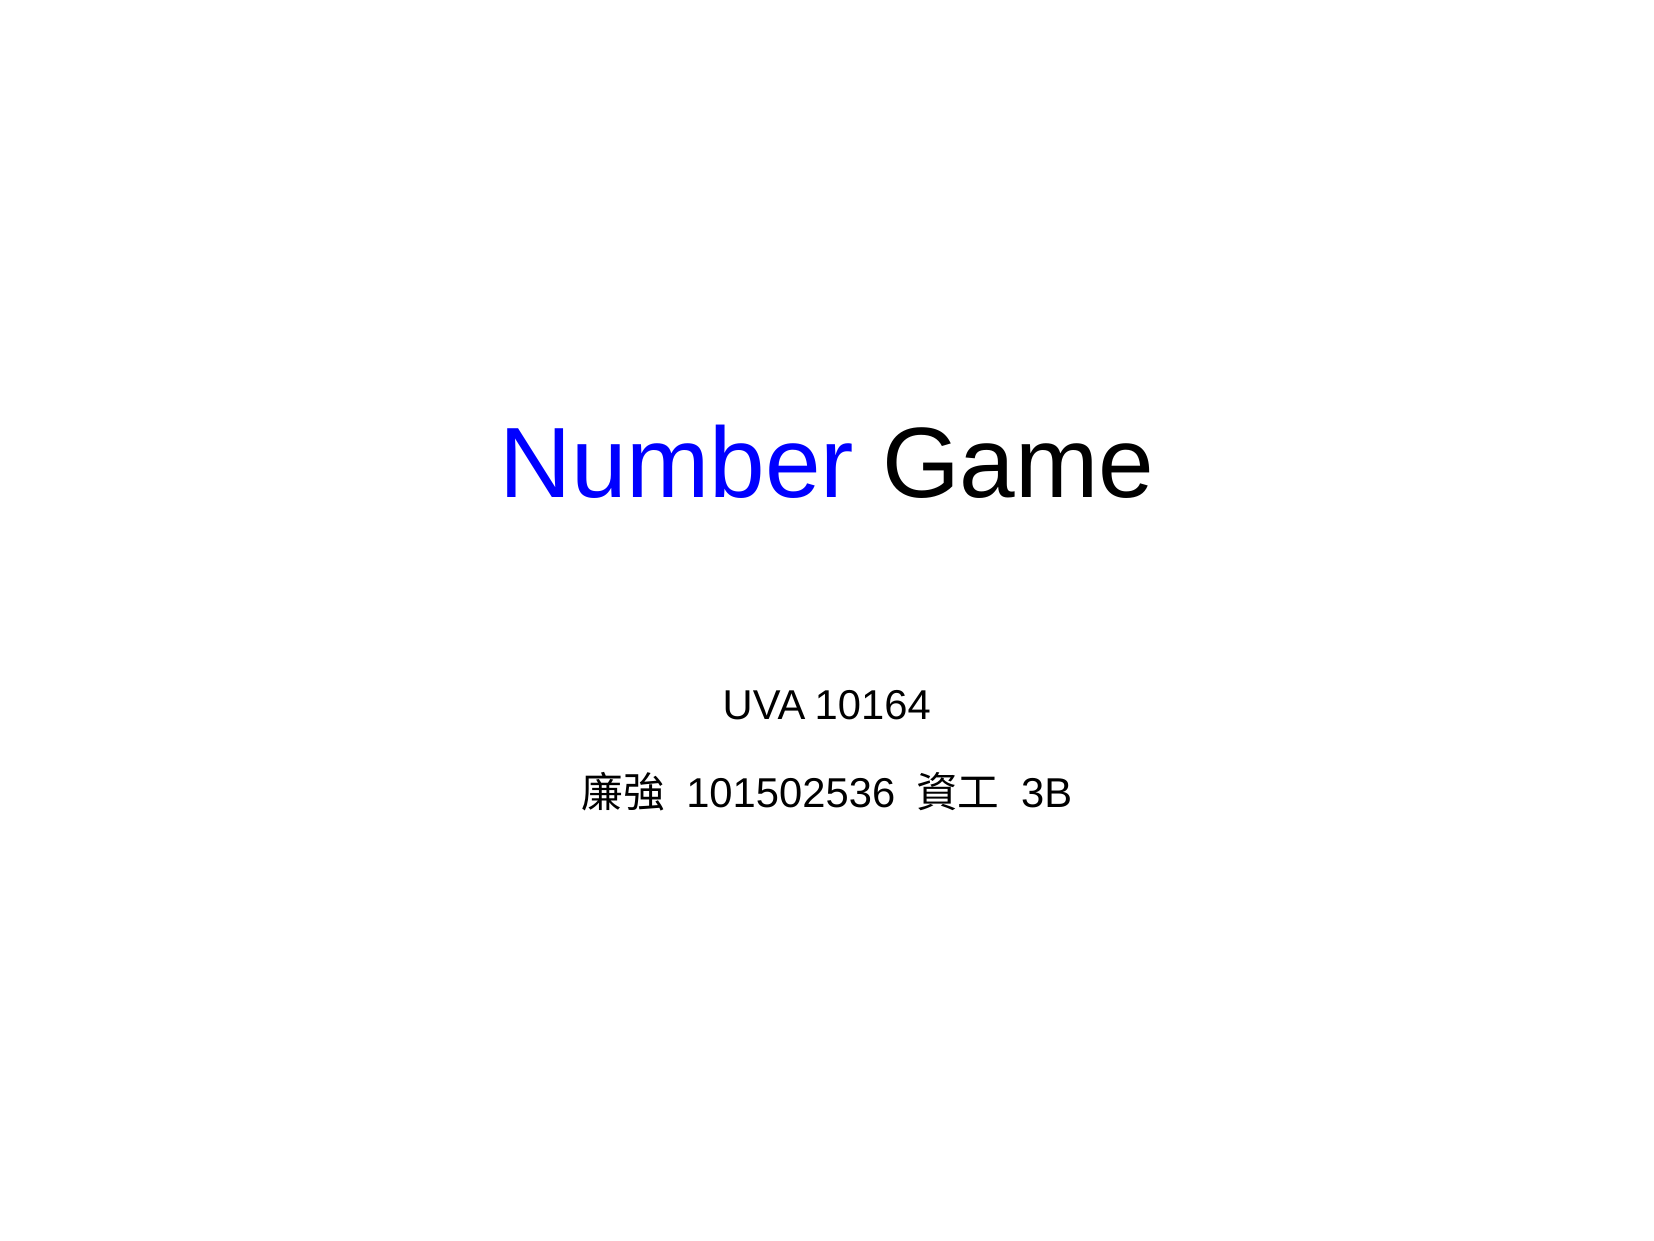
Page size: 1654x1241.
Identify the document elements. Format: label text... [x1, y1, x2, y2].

subtitle Number Game UVA 10164 廉強 101502536 資工 3B [82, 49, 1571, 1010]
